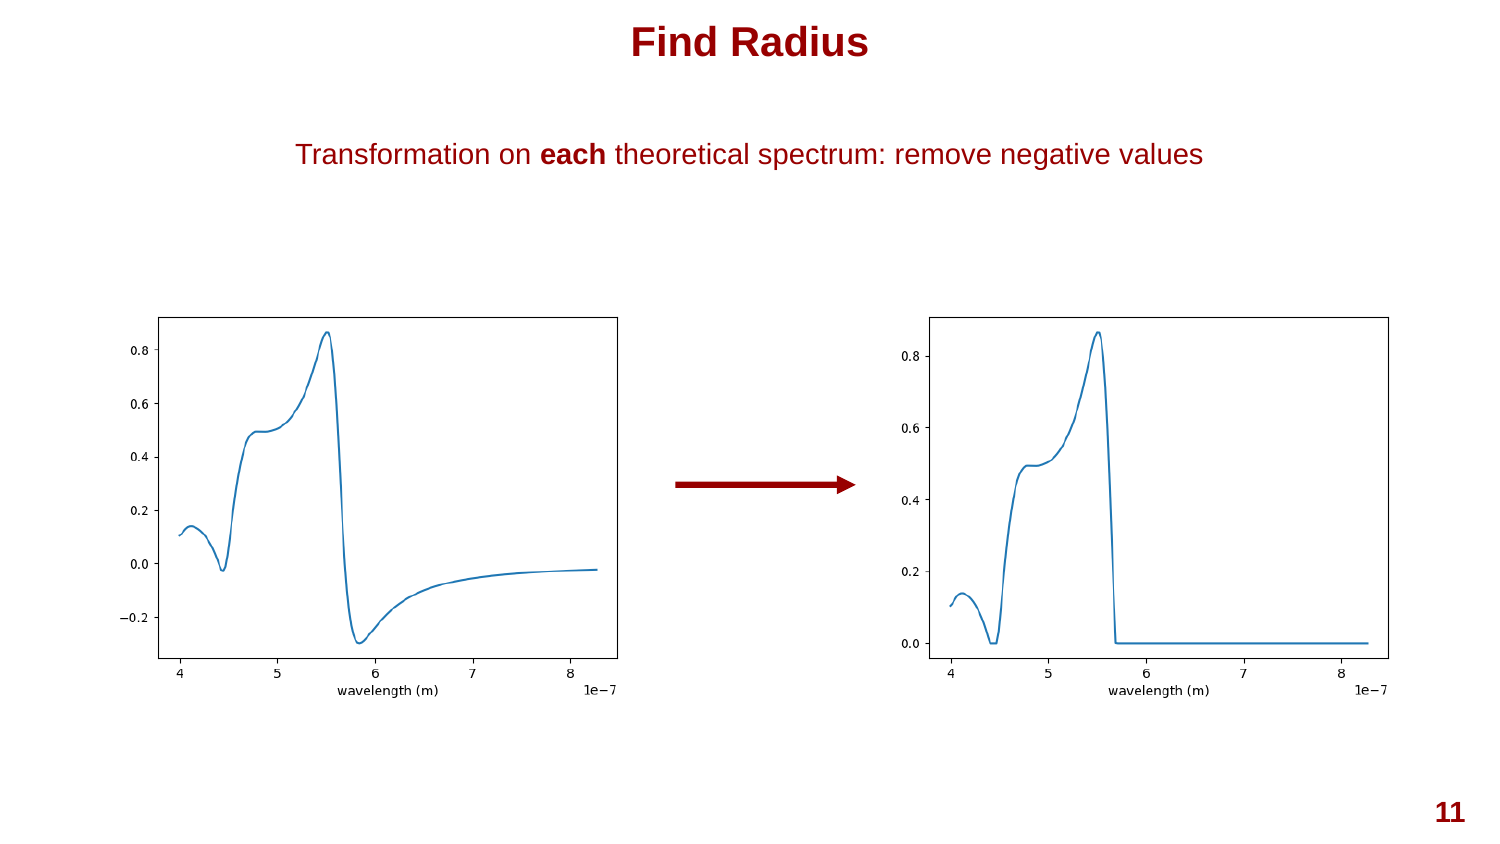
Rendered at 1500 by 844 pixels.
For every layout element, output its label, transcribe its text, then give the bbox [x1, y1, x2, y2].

text_box Find Radius [506, 0, 994, 81]
text_box 11 [1419, 778, 1500, 844]
text_box Transformation on each theoretical spectrum: remove negative values [278, 120, 1222, 186]
picture [84, 263, 676, 707]
picture [855, 263, 1447, 707]
